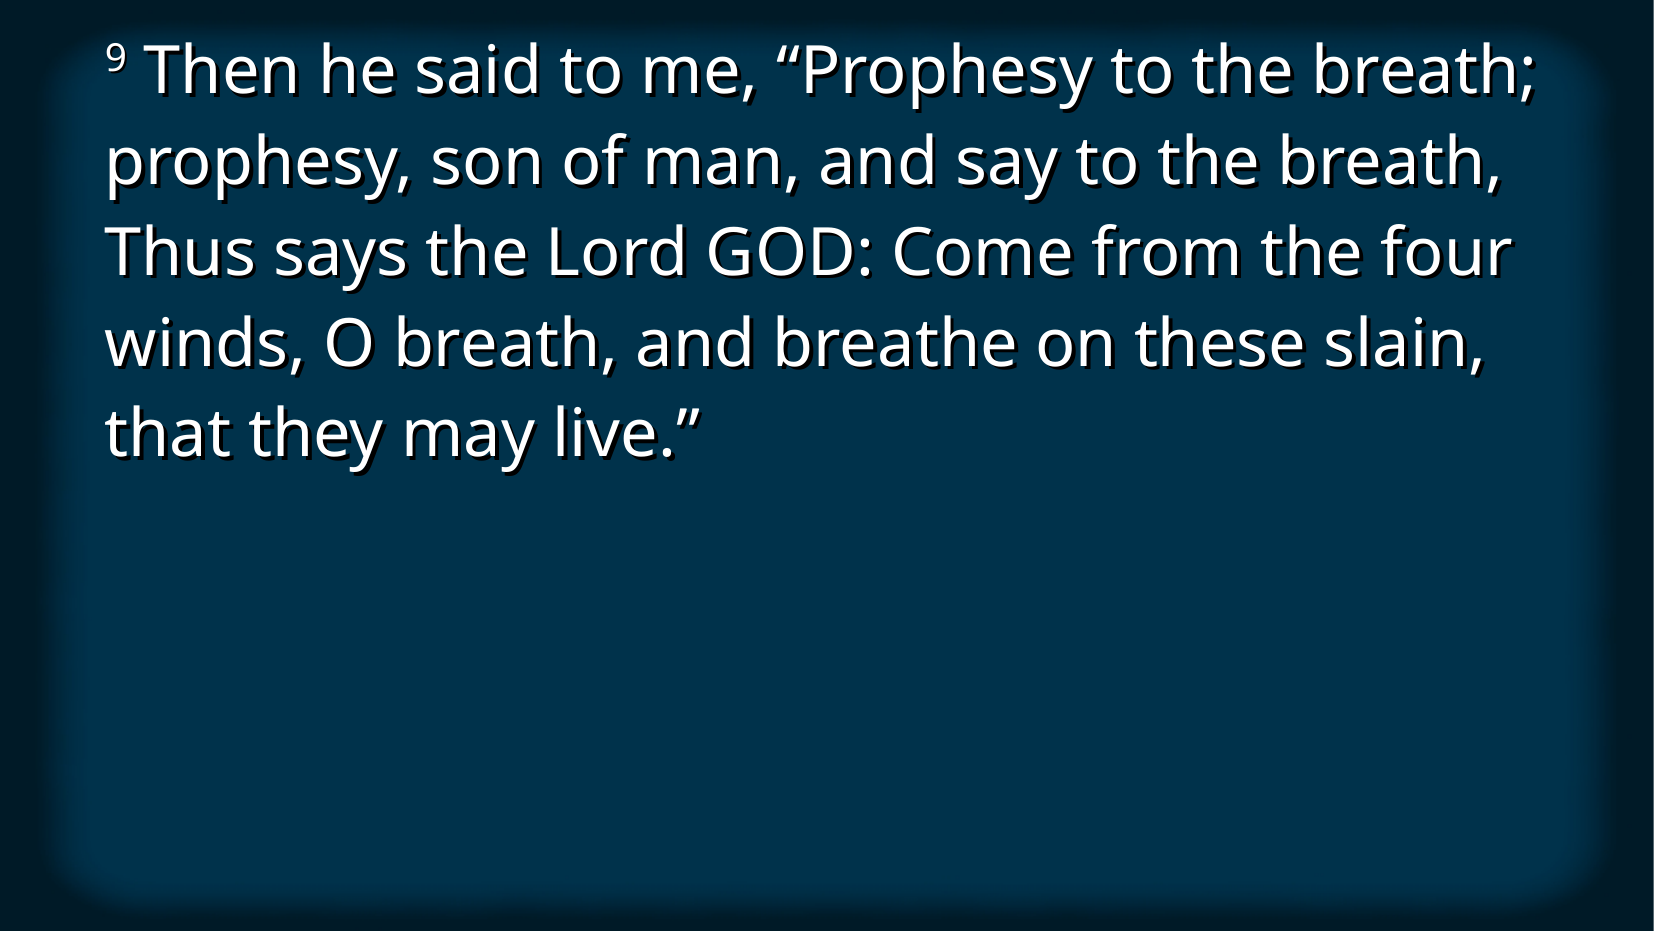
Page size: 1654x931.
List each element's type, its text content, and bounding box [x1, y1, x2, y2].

text_box 9 Then he said to me, “Prophesy to the breath; prophesy, son of man, and say to the breath, Thus says the Lord GOD: Come from the four winds, O breath, and breathe on these slain, that they may live.” [90, 15, 1561, 474]
picture [0, 0, 1654, 931]
